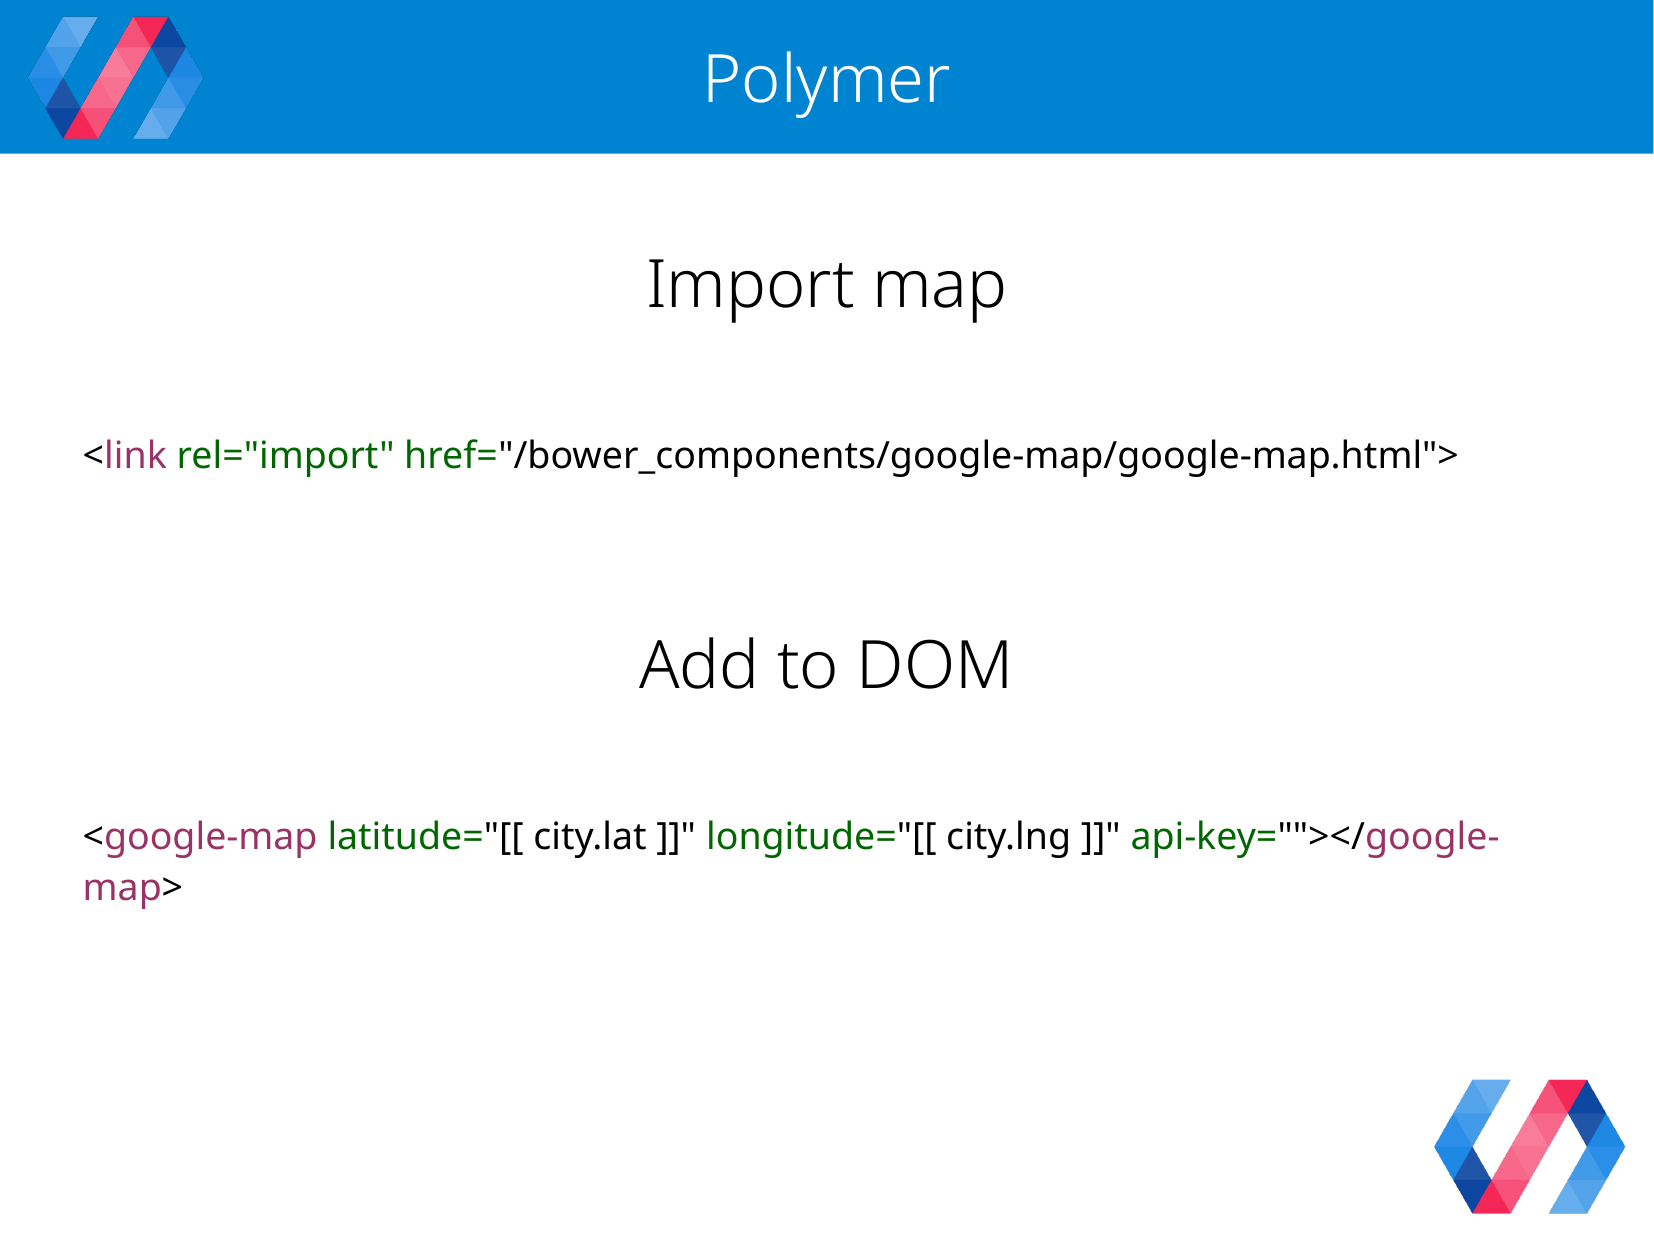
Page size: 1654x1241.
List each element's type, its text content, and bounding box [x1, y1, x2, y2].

text_box Add to DOM <google-map latitude="[[ city.lat ]]" longitude="[[ city.lng ]]" api-key=""></google-map> [82, 616, 1571, 967]
text_box Import map <link rel="import" href="/bower_components/google-map/google-map.html"> [82, 236, 1571, 498]
picture [1429, 1076, 1630, 1217]
title Polymer [0, 0, 1654, 154]
picture [23, 13, 208, 142]
